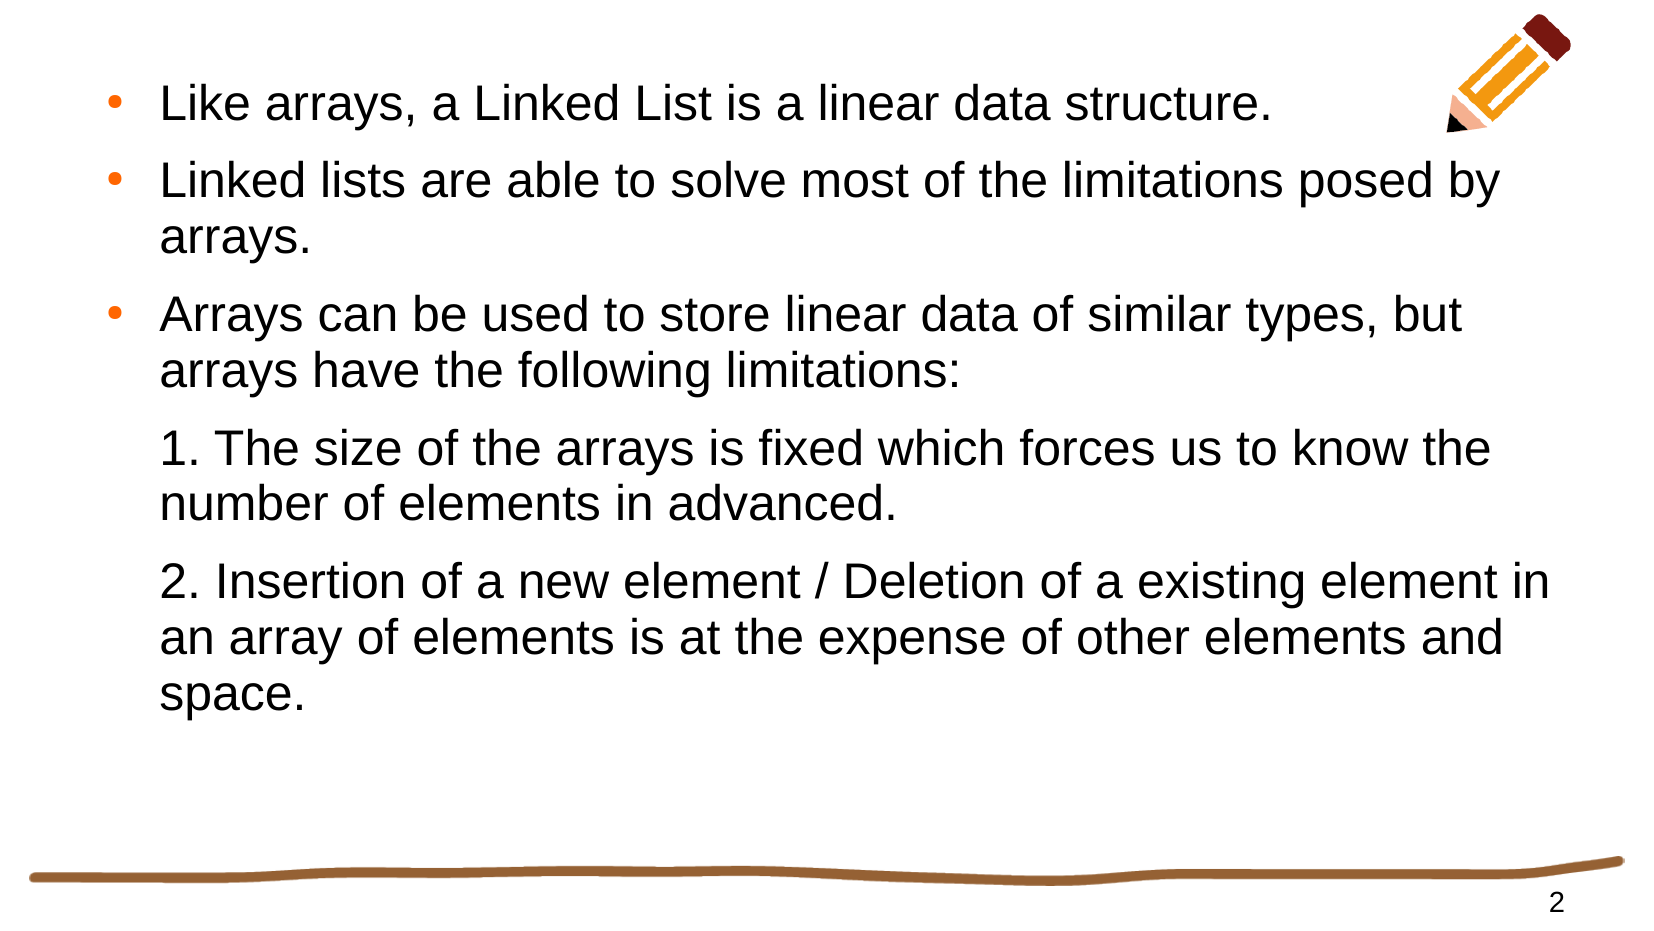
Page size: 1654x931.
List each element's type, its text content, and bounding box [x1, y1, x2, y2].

picture [1446, 14, 1571, 75]
list Like arrays, a Linked List is a linear data structure. Linked lists are able to solve most of the limitations posed by arrays. Arrays can be used to store linear data of similar types, but arrays have the following limitations: 1. The size of the arrays is fixed which forces us to know the number of elements in advanced. 2. Insertion of a new element / Deletion of a existing element in an array of elements is at the expense of other elements and space. [88, 75, 1576, 800]
picture [29, 856, 1625, 886]
